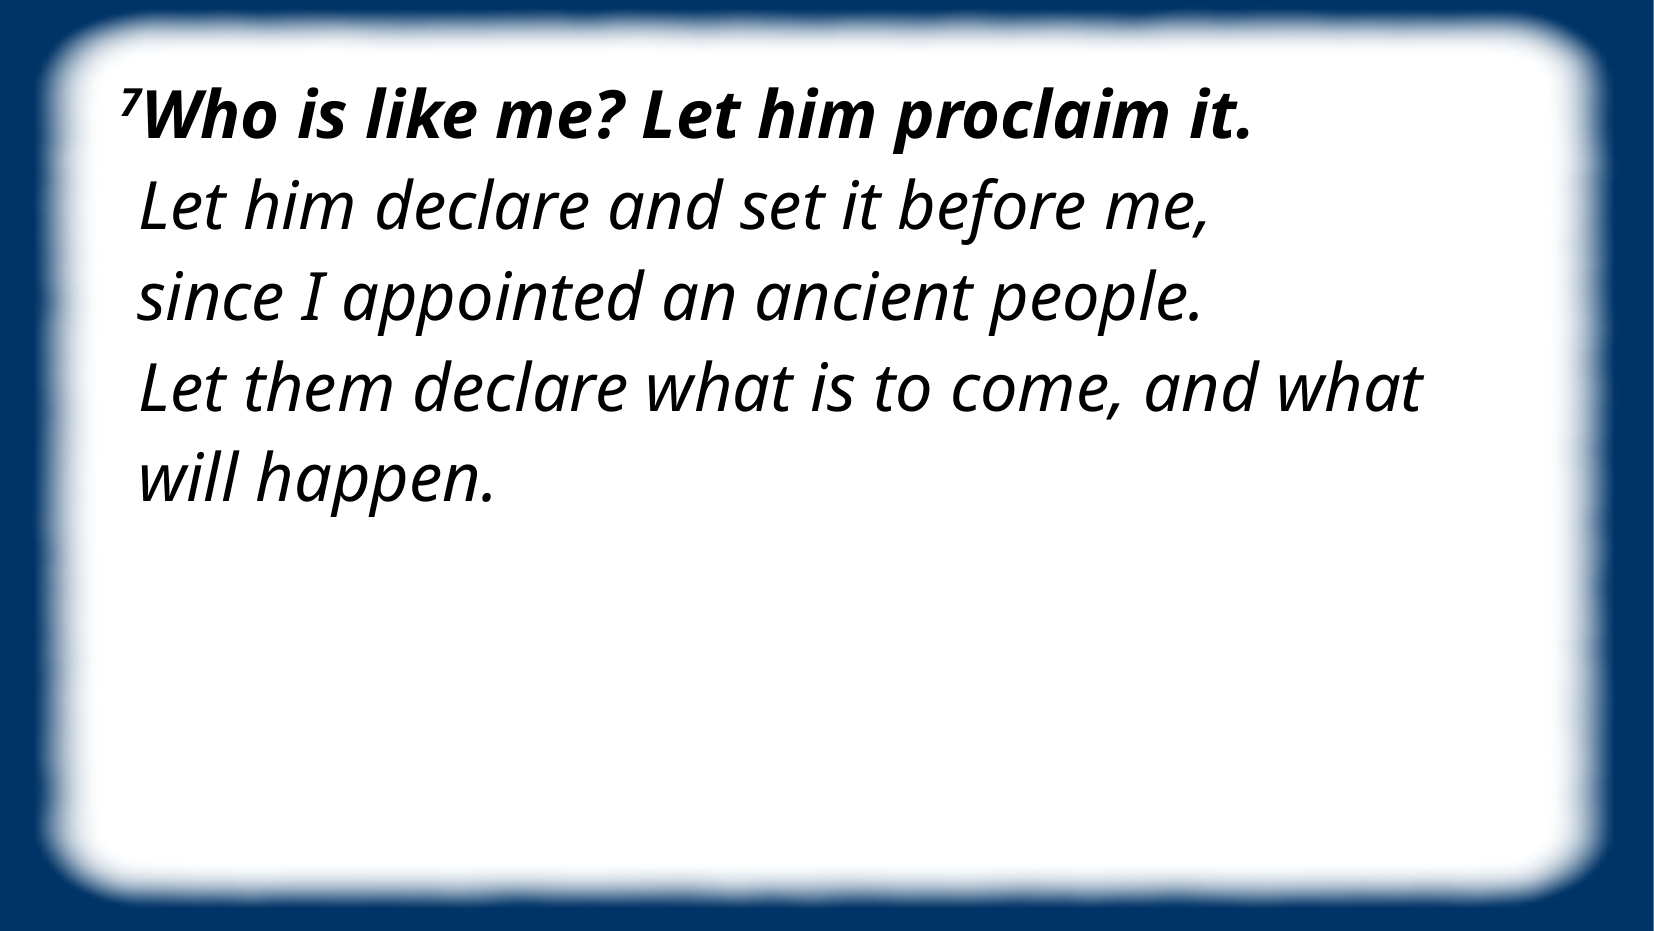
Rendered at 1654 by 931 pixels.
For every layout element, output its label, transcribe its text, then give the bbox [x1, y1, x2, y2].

picture [0, 0, 1654, 931]
text_box 7Who is like me? Let him proclaim it. Let him declare and set it before me, since I appointed an ancient people. Let them declare what is to come, and what will happen. [105, 60, 1546, 519]
